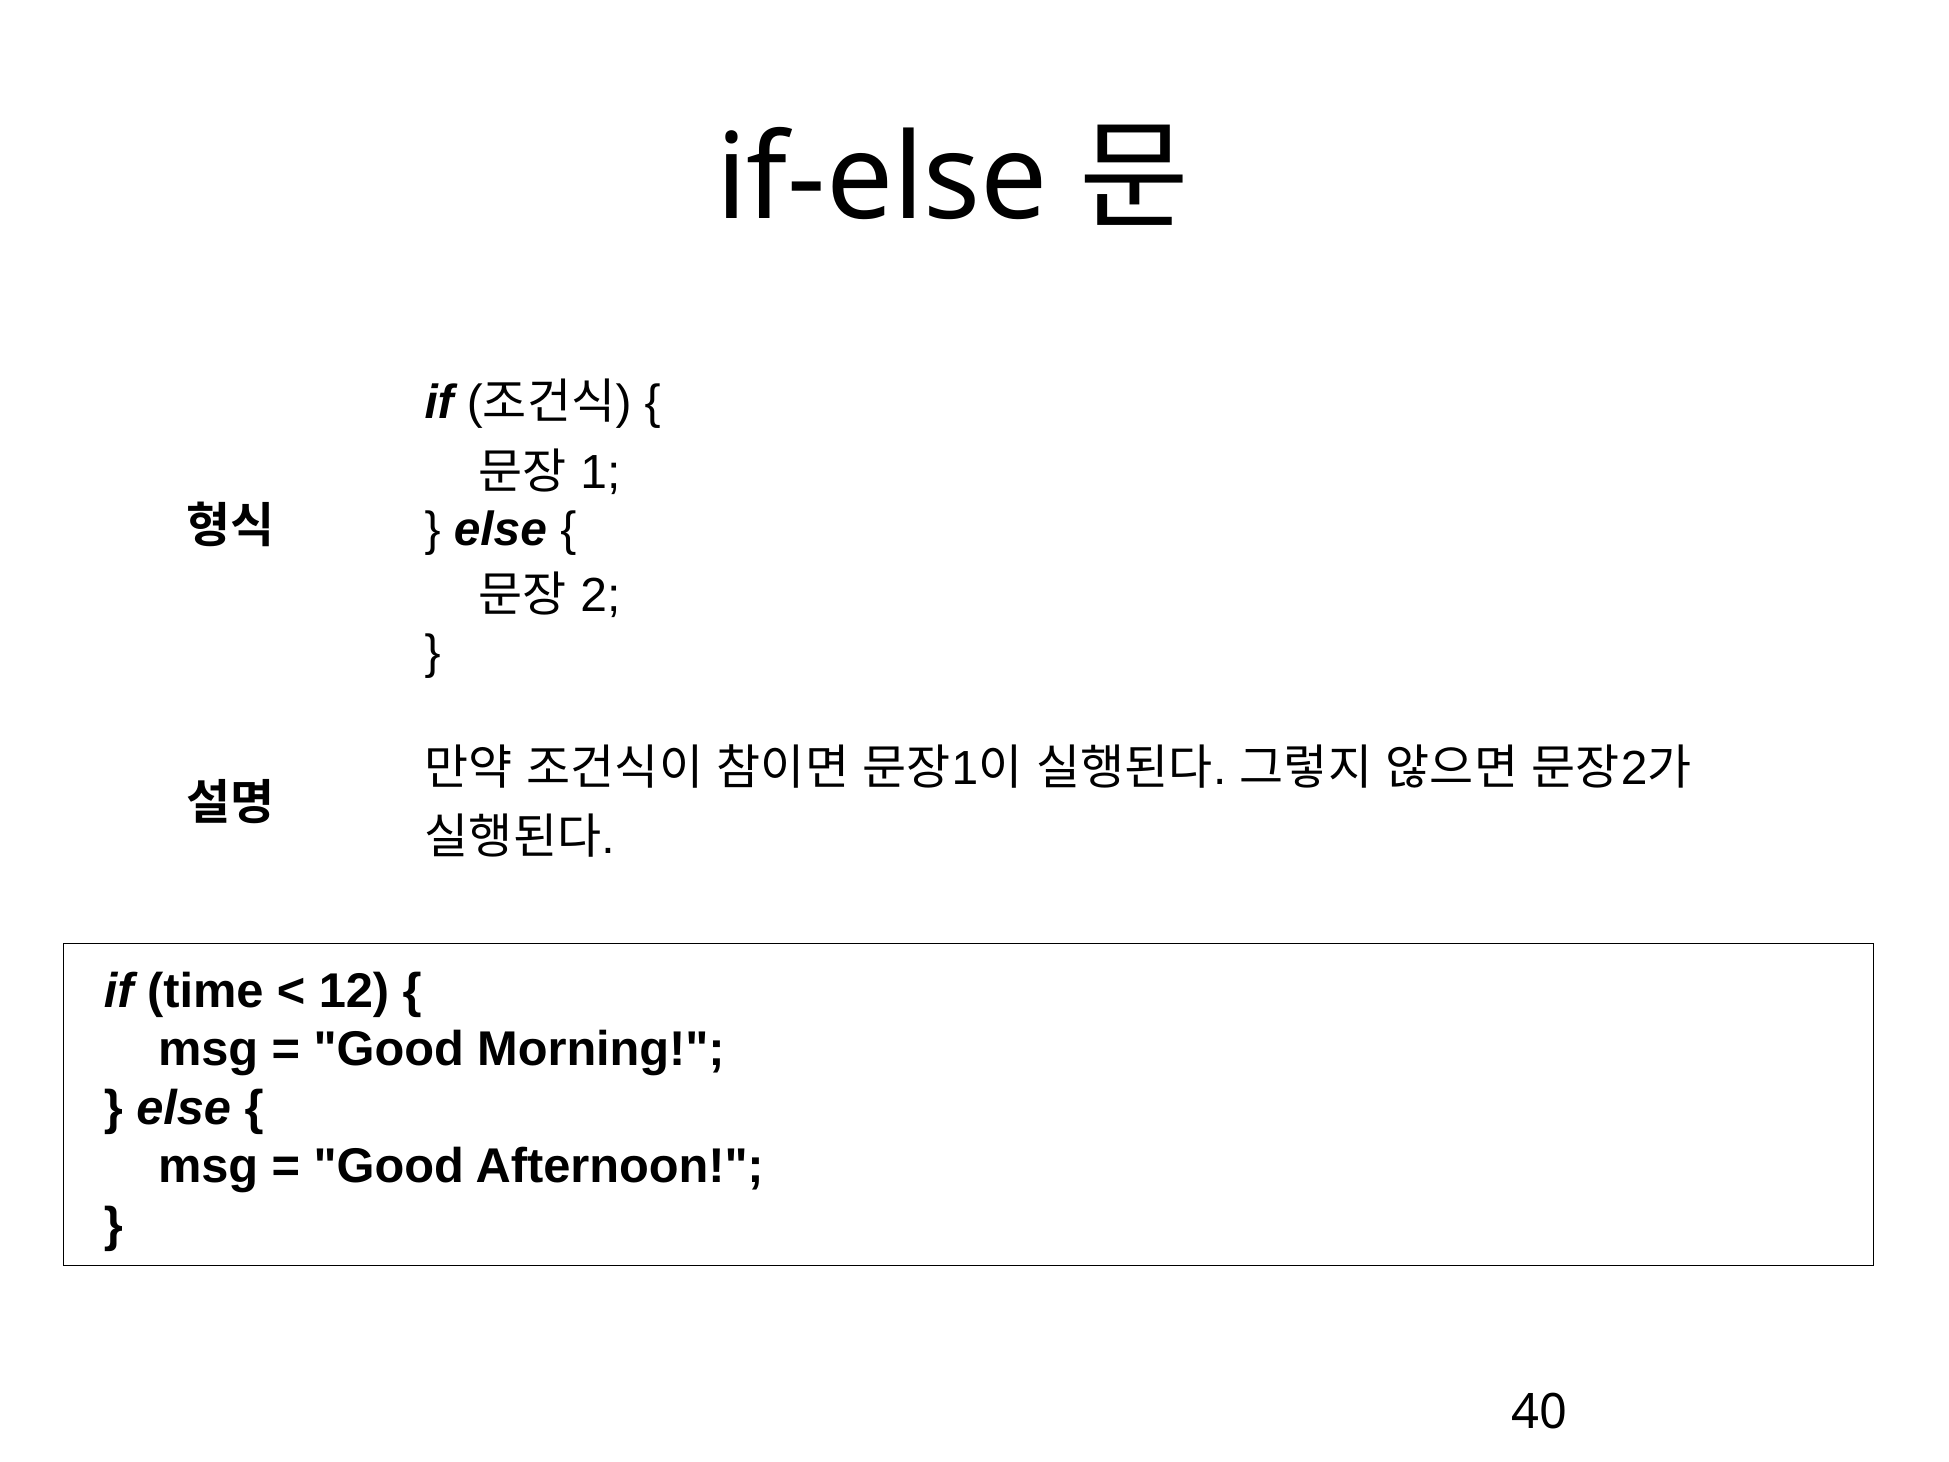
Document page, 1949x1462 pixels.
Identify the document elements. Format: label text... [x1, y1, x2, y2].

text_box if (time < 12) { msg = "Good Morning!"; } else { msg = "Good Afternoon!"; } [63, 943, 1874, 1266]
title if-else 문 [156, 92, 1749, 255]
slide_number <숫자> [1496, 1372, 1899, 1462]
table_cell 만약 조건식이 참이면 문장1이 실행된다. 그렇지 않으면 문장2가 실행된다. [405, 714, 1880, 882]
table_cell 설명 [57, 714, 405, 882]
table_header 형식 [57, 328, 405, 714]
table_header if (조건식) { 문장 1; } else { 문장 2; } [405, 328, 1880, 714]
